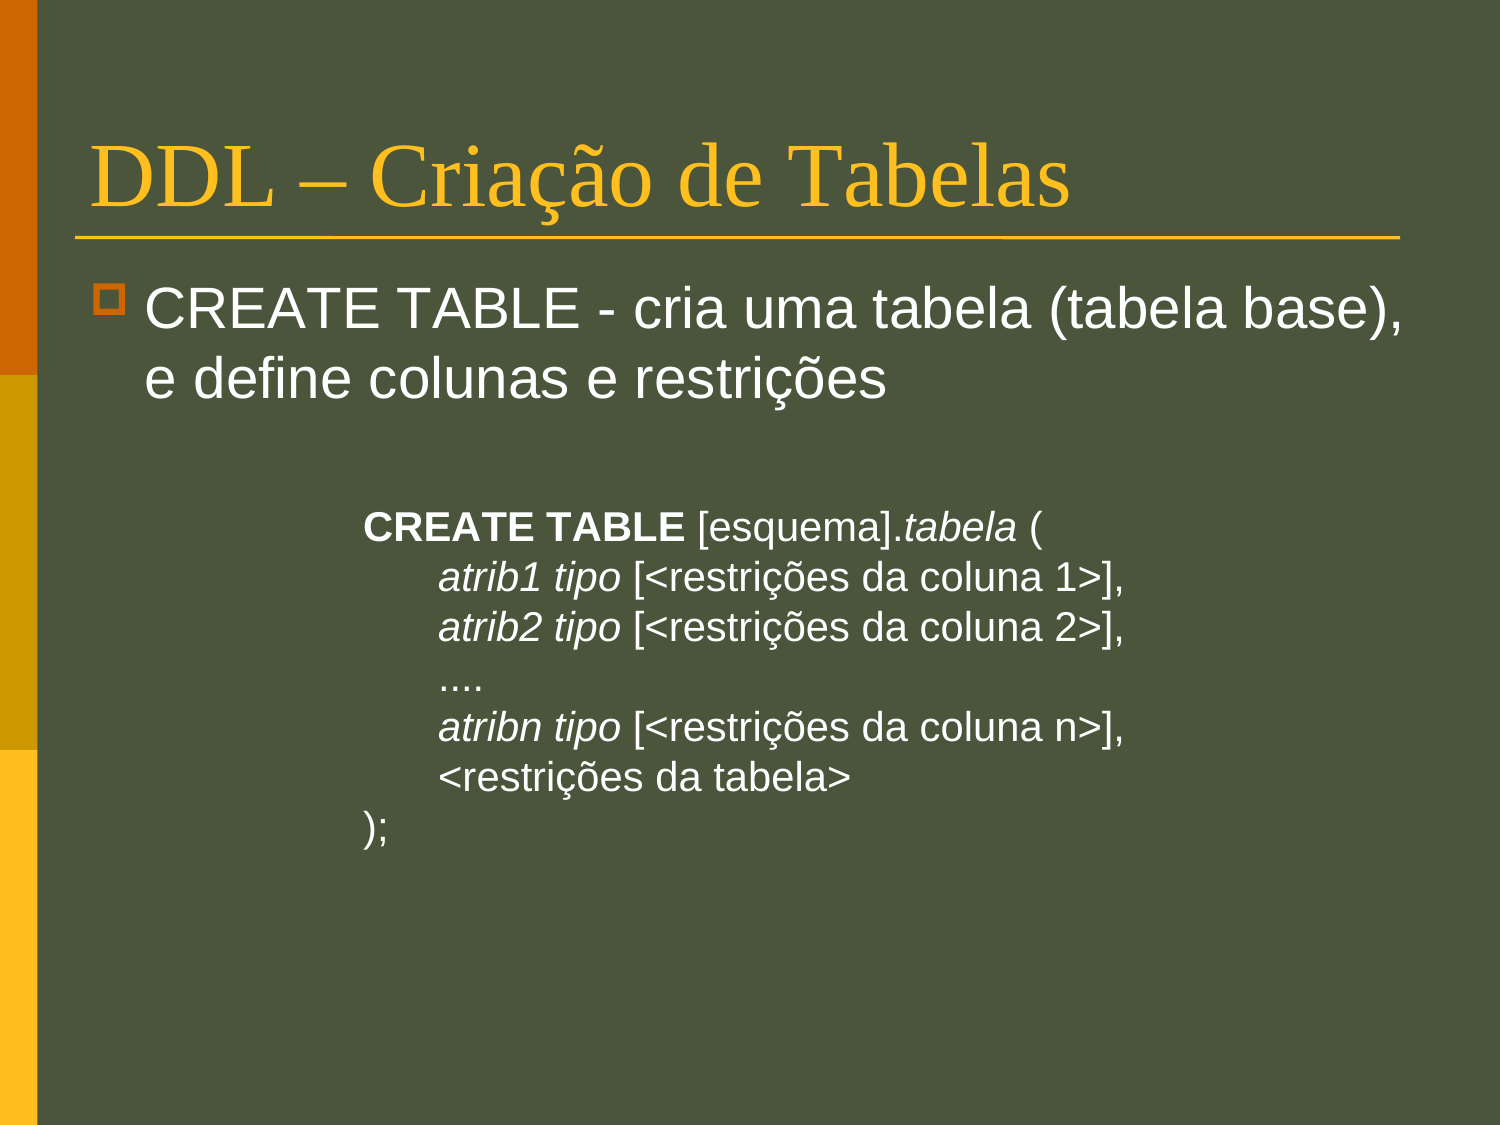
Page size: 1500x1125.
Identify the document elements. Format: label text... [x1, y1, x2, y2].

text_box CREATE TABLE [esquema].tabela ( atrib1 tipo [<restrições da coluna 1>], atrib2 tipo [<restrições da coluna 2>], .... atribn tipo [<restrições da coluna n>], <restrições da tabela> ); [348, 491, 1329, 858]
title DDL – Criação de Tabelas [75, 45, 1426, 233]
list CREATE TABLE - cria uma tabela (tabela base), e define colunas e restrições [75, 262, 1426, 1006]
